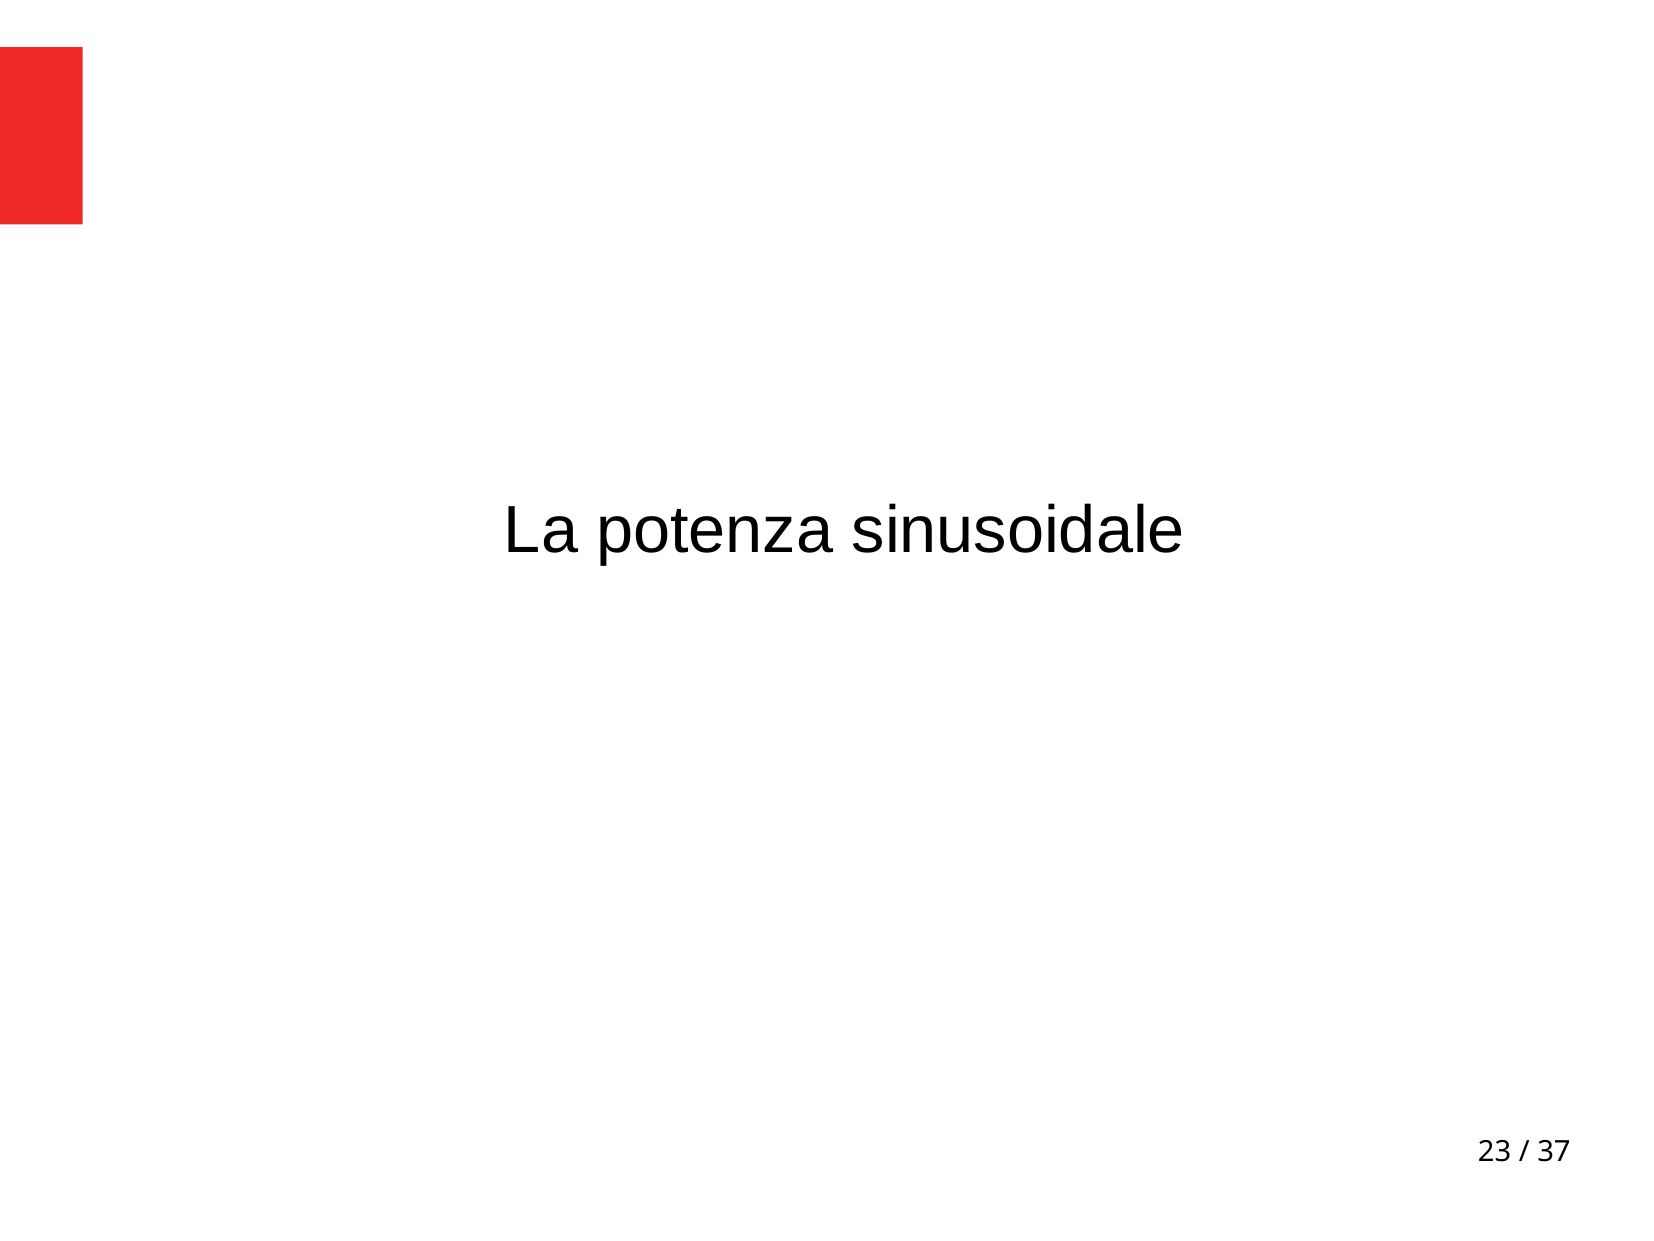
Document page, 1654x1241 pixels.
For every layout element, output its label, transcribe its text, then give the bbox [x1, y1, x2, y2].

subtitle La potenza sinusoidale [118, 49, 1571, 1010]
